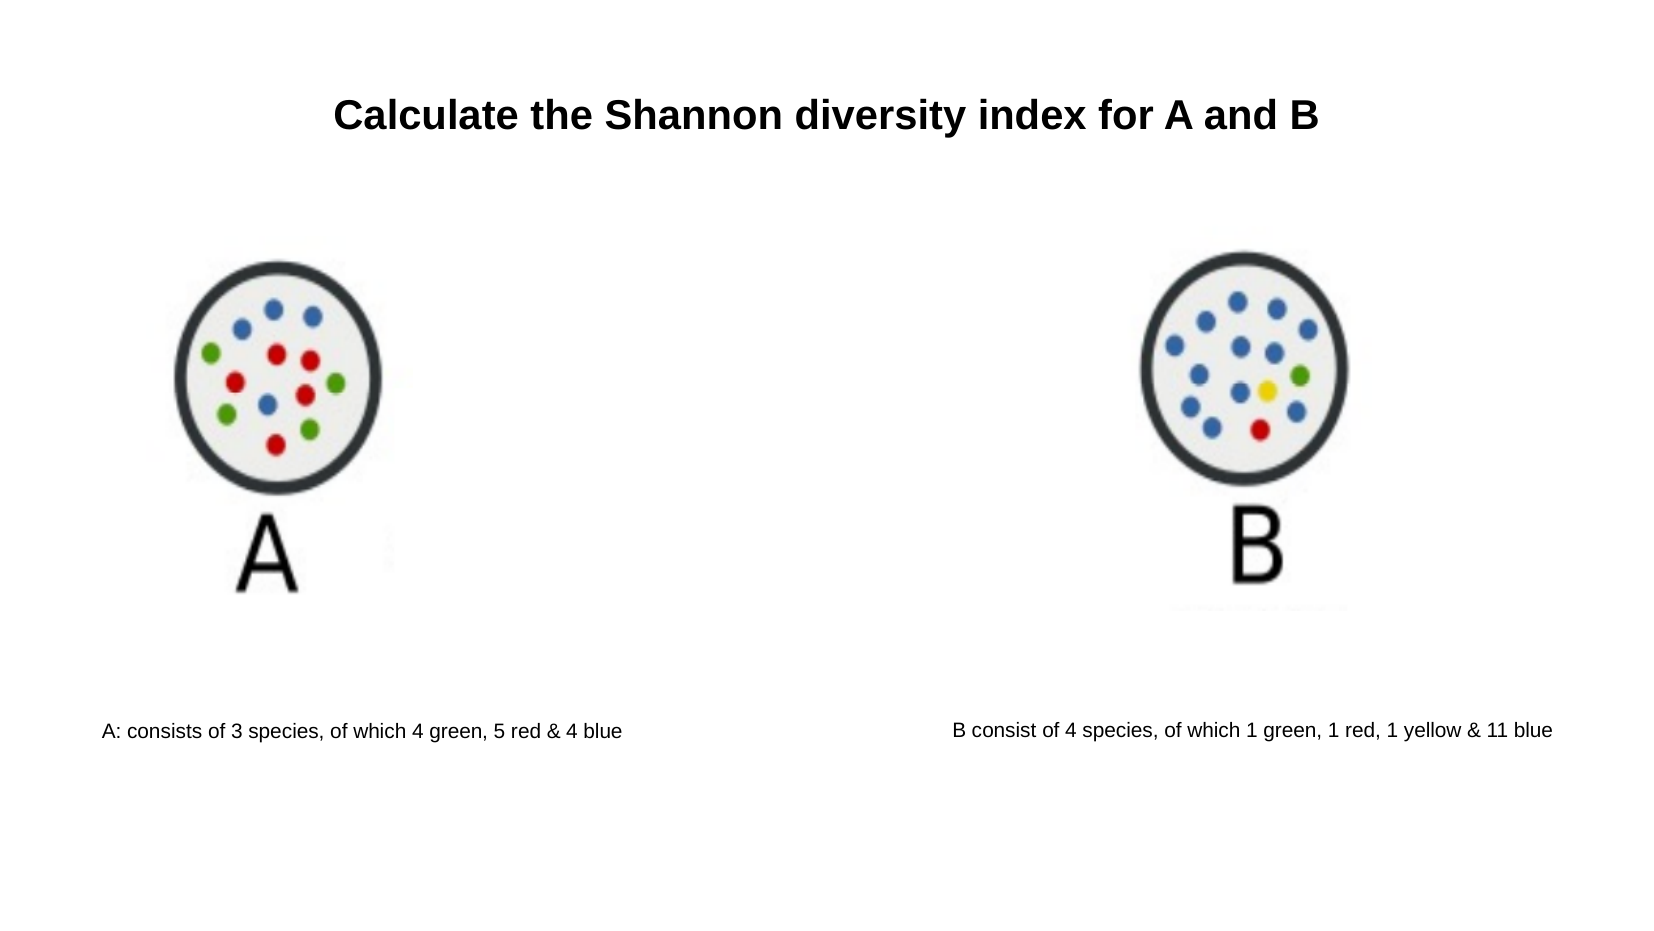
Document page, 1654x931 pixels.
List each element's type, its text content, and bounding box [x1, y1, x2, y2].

text_box A: consists of 3 species, of which 4 green, 5 red & 4 blue [87, 712, 638, 751]
text_box B consist of 4 species, of which 1 green, 1 red, 1 yellow & 11 blue [937, 711, 1568, 751]
picture [111, 221, 413, 608]
picture [1109, 224, 1412, 611]
title Calculate the Shannon diversity index for A and B [82, 37, 1571, 193]
